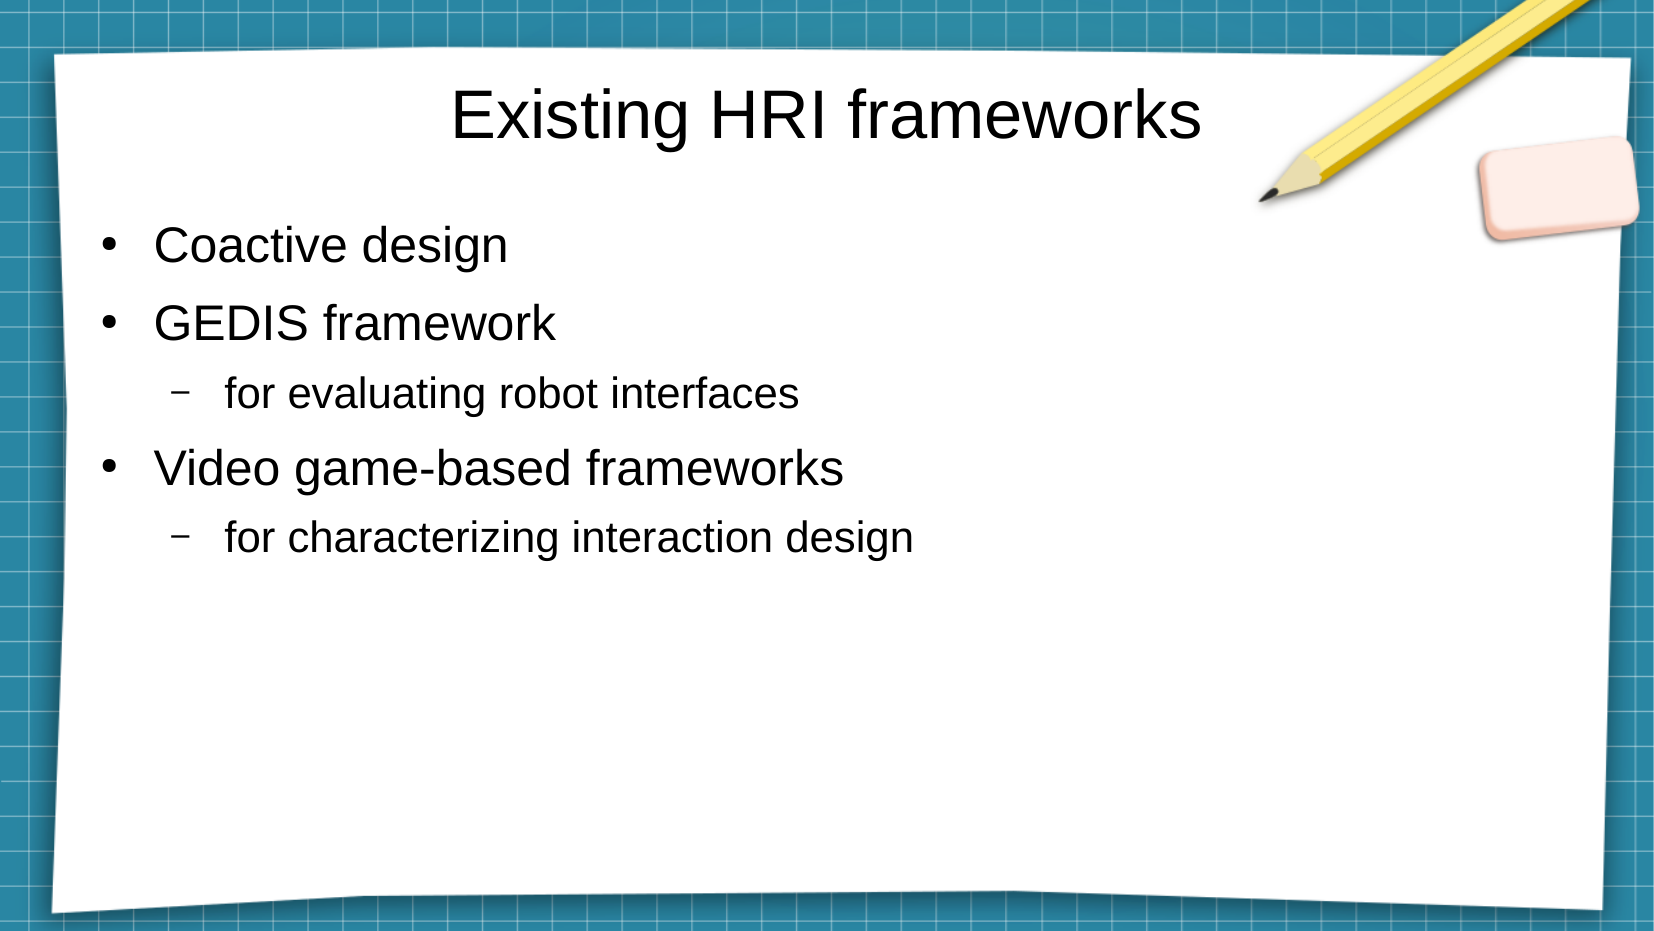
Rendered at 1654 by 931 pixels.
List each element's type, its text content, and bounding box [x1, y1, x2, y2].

picture [0, 0, 1654, 931]
list Coactive design GEDIS framework for evaluating robot interfaces Video game-based frameworks for characterizing interaction design [82, 217, 1571, 758]
title Existing HRI frameworks [82, 37, 1571, 193]
